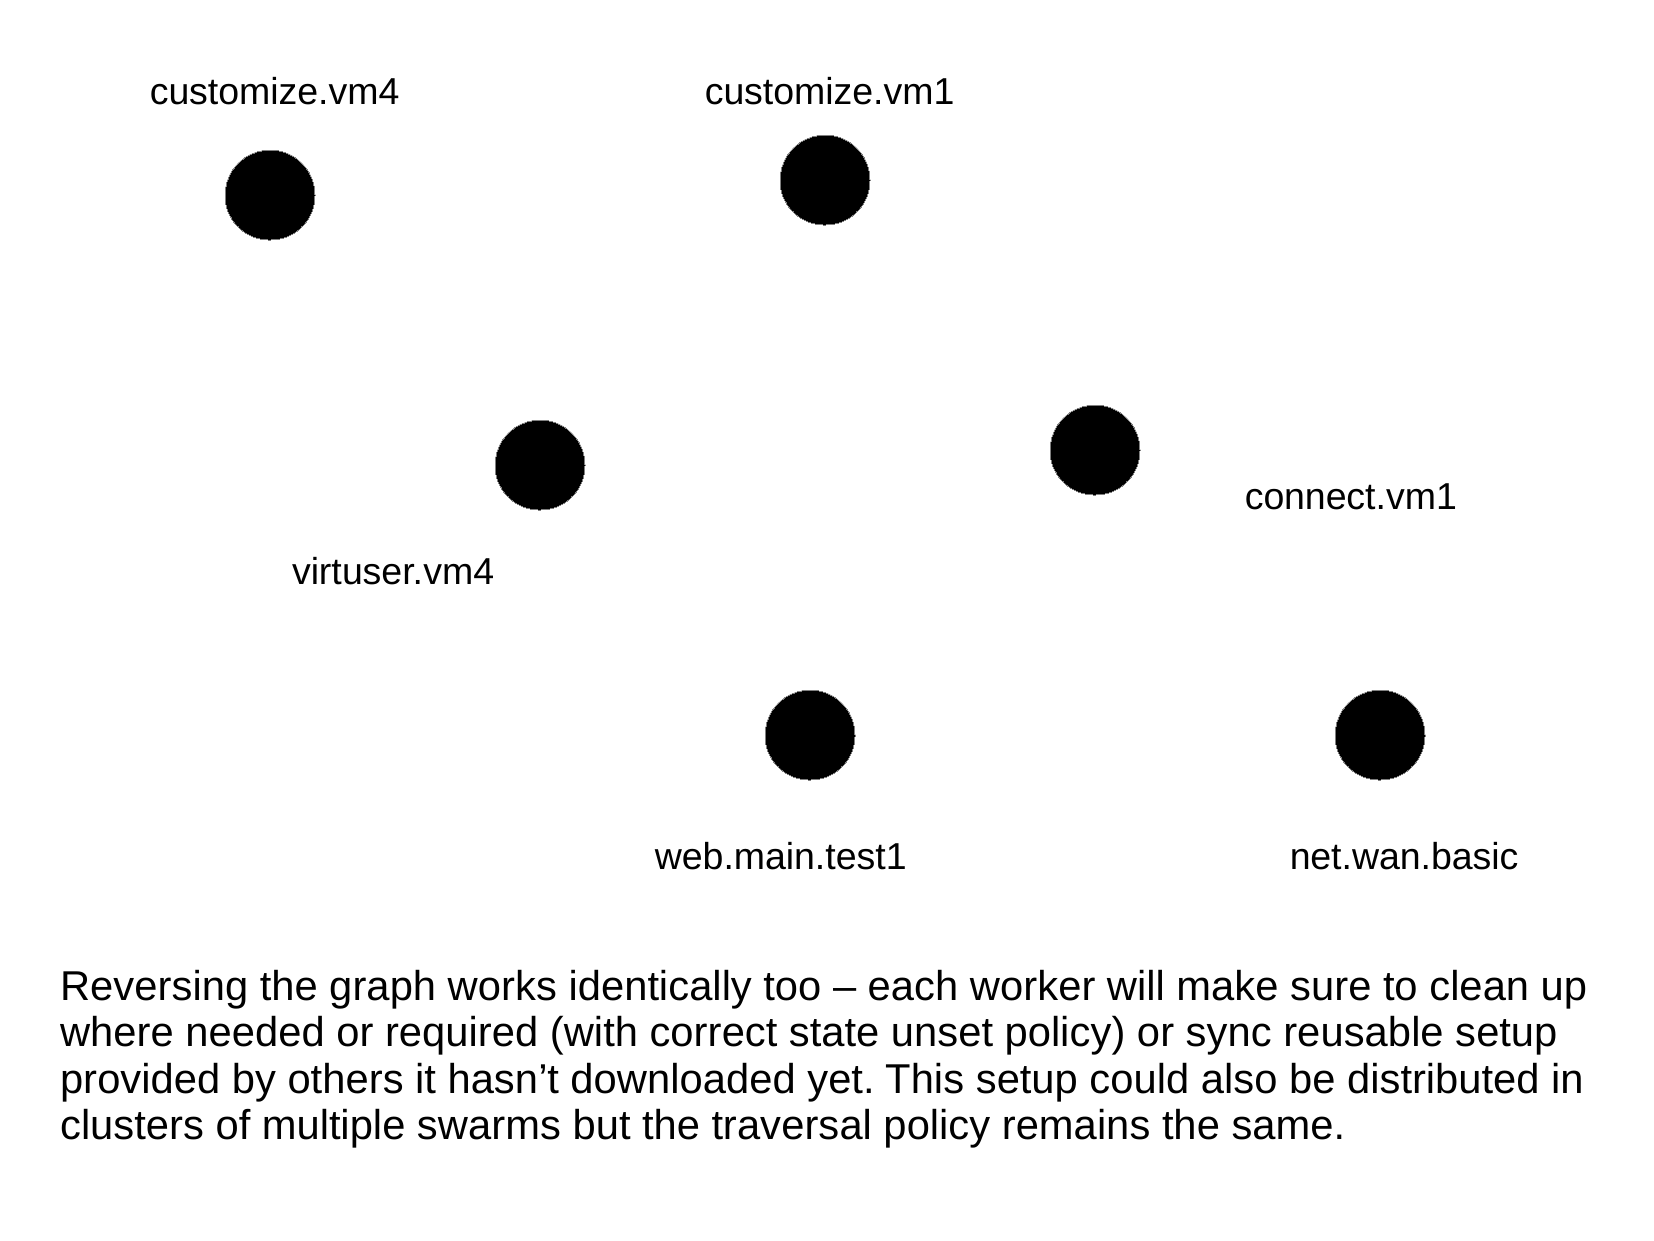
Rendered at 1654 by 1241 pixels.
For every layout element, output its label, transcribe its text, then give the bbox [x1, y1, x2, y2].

text_box Reversing the graph works identically too – each worker will make sure to clean up where needed or required (with correct state unset policy) or sync reusable setup provided by others it hasn’t downloaded yet. This setup could also be distributed in clusters of multiple swarms but the traversal policy remains the same. [60, 939, 1591, 1172]
text_box [1050, 405, 1141, 496]
text_box [495, 420, 586, 511]
text_box virtuser.vm4 [277, 543, 541, 601]
text_box web.main.test1 [640, 828, 958, 886]
text_box [225, 150, 316, 241]
text_box [1335, 690, 1426, 781]
text_box customize.vm4 [135, 63, 456, 121]
text_box customize.vm1 [690, 63, 1011, 121]
text_box net.wan.basic [1275, 828, 1580, 886]
text_box [780, 135, 871, 226]
text_box [765, 690, 856, 781]
text_box connect.vm1 [1230, 468, 1545, 526]
